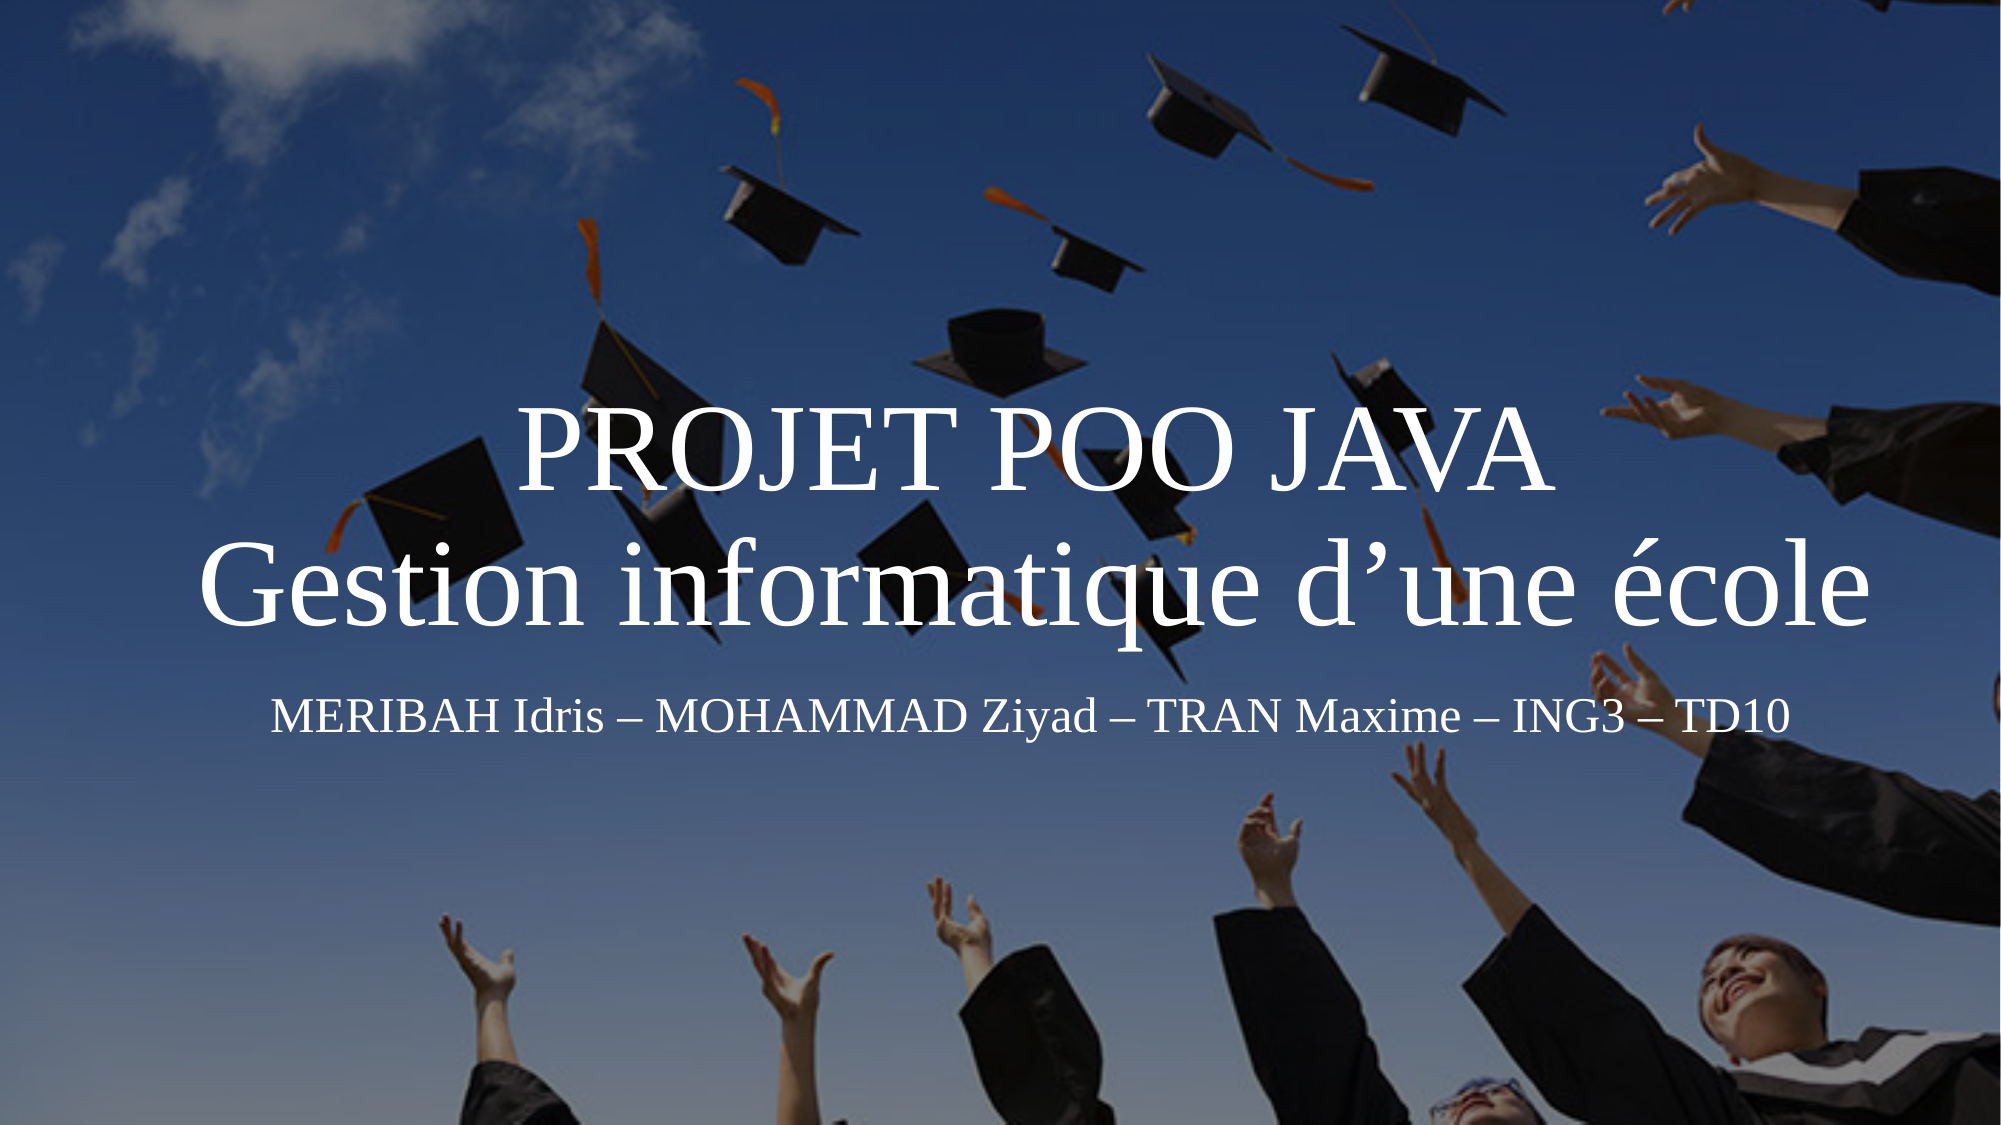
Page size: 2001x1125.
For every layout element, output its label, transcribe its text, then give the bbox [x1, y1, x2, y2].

subtitle MERIBAH Idris – MOHAMMAD Ziyad – TRAN Maxime – ING3 – TD10 [249, 682, 1812, 863]
picture [0, 0, 2000, 1125]
title PROJET POO JAVA Gestion informatique d’une école [119, 184, 1953, 660]
